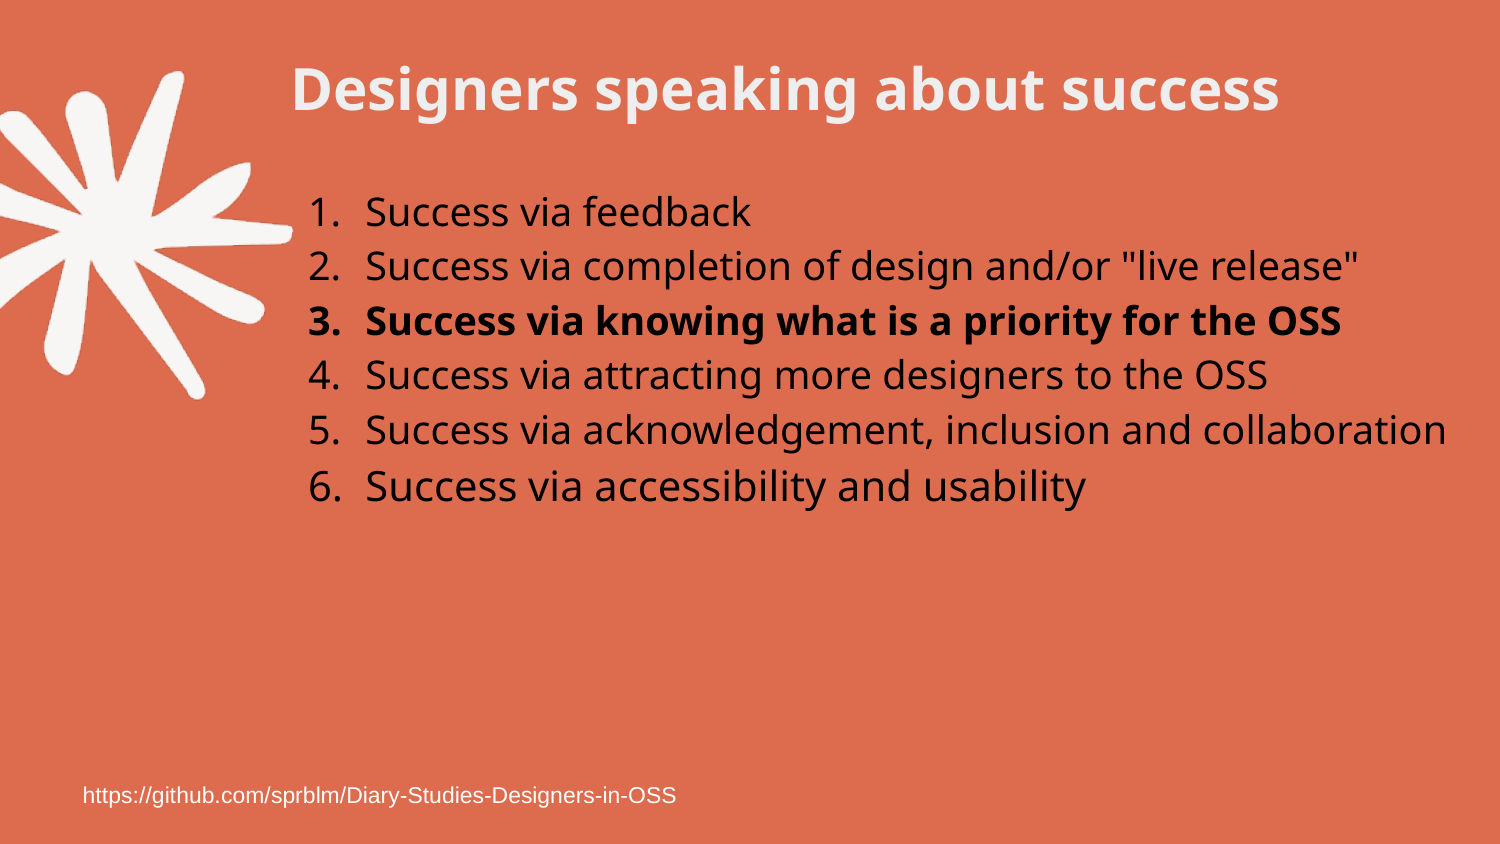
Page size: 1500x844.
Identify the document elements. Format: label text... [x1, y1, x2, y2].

text_box Designers speaking about success [275, 36, 1426, 137]
picture [0, 76, 337, 423]
text_box https://github.com/sprblm/Diary-Studies-Designers-in-OSS [67, 765, 786, 824]
text_box Success via feedback Success via completion of design and/or "live release" Success via knowing what is a priority for the OSS Success via attracting more designers to the OSS Success via acknowledgement, inclusion and collaboration Success via accessibility and usability [275, 164, 1475, 525]
